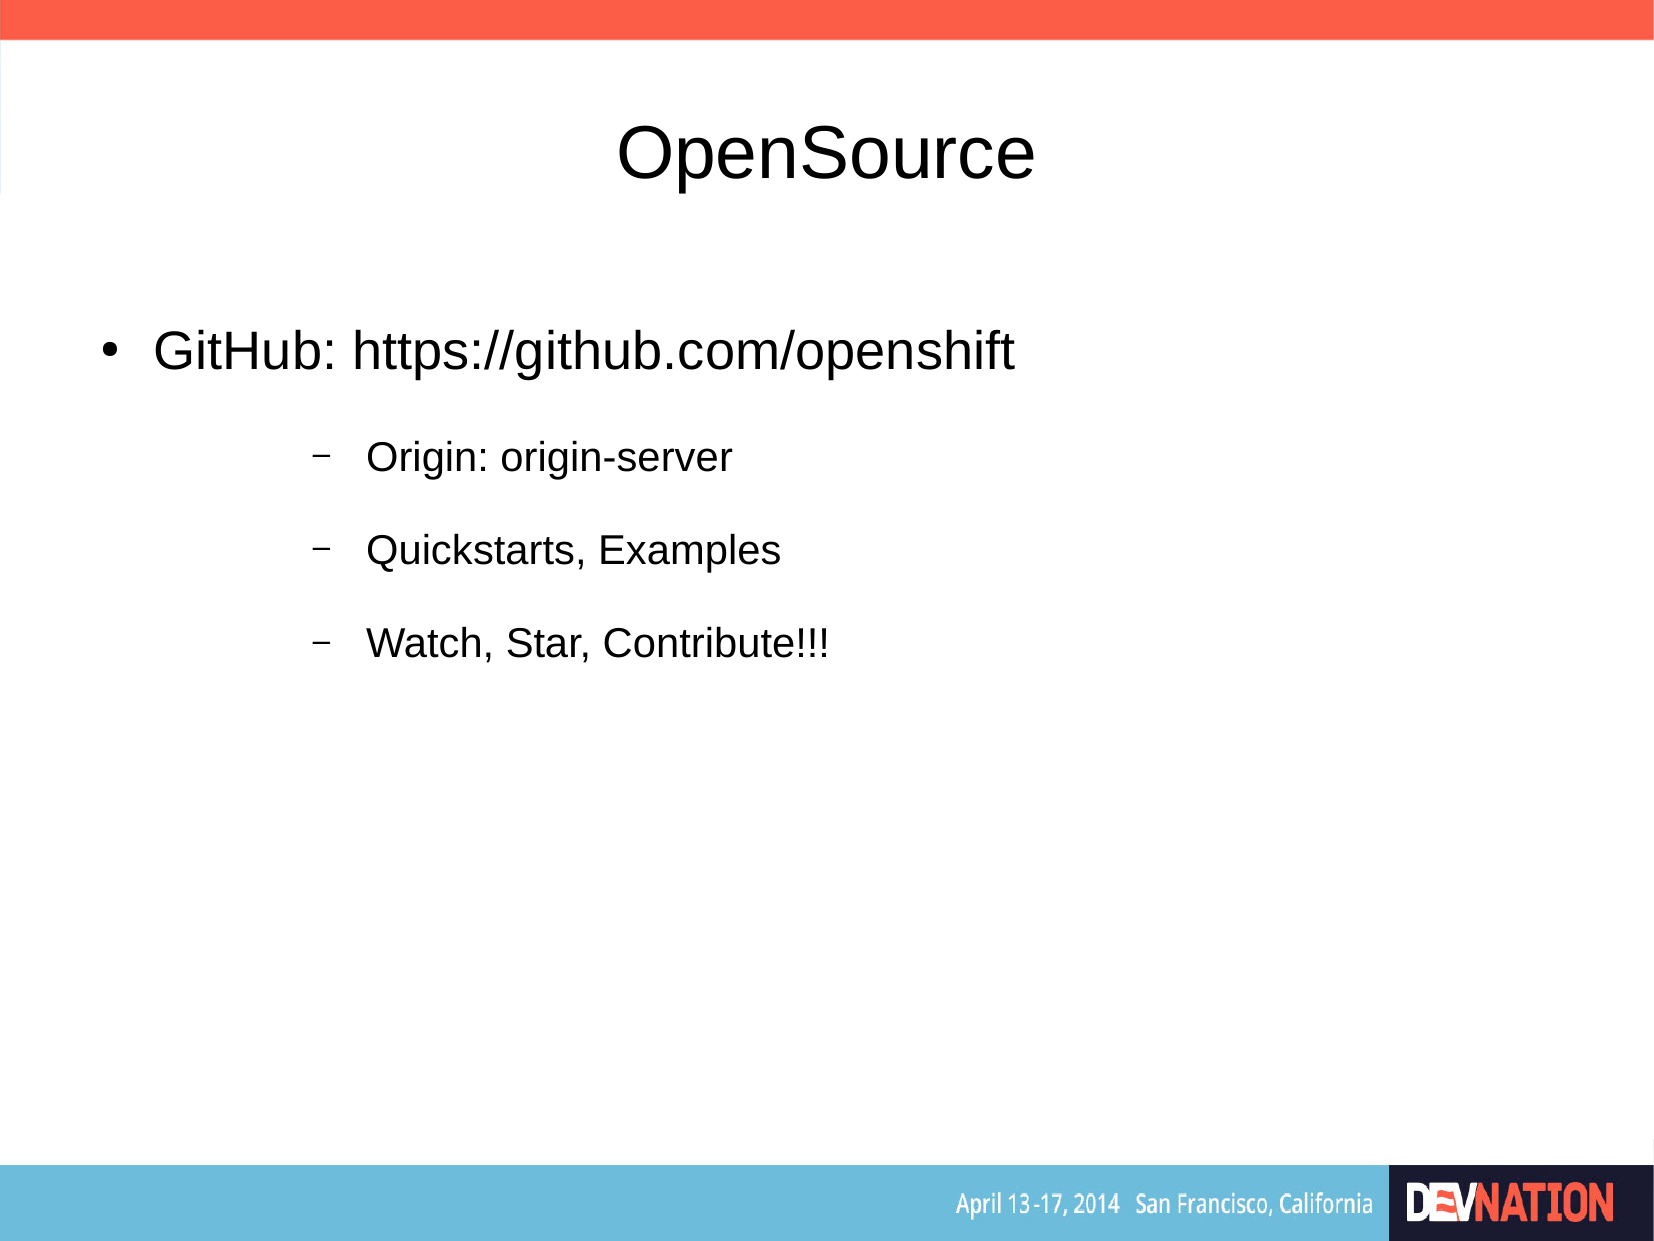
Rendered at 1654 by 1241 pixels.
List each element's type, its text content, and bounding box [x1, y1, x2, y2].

title OpenSource [82, 49, 1571, 257]
list GitHub: https://github.com/openshift Origin: origin-server Quickstarts, Examples Watch, Star, Contribute!!! [82, 290, 1571, 995]
picture [0, 0, 1654, 1241]
